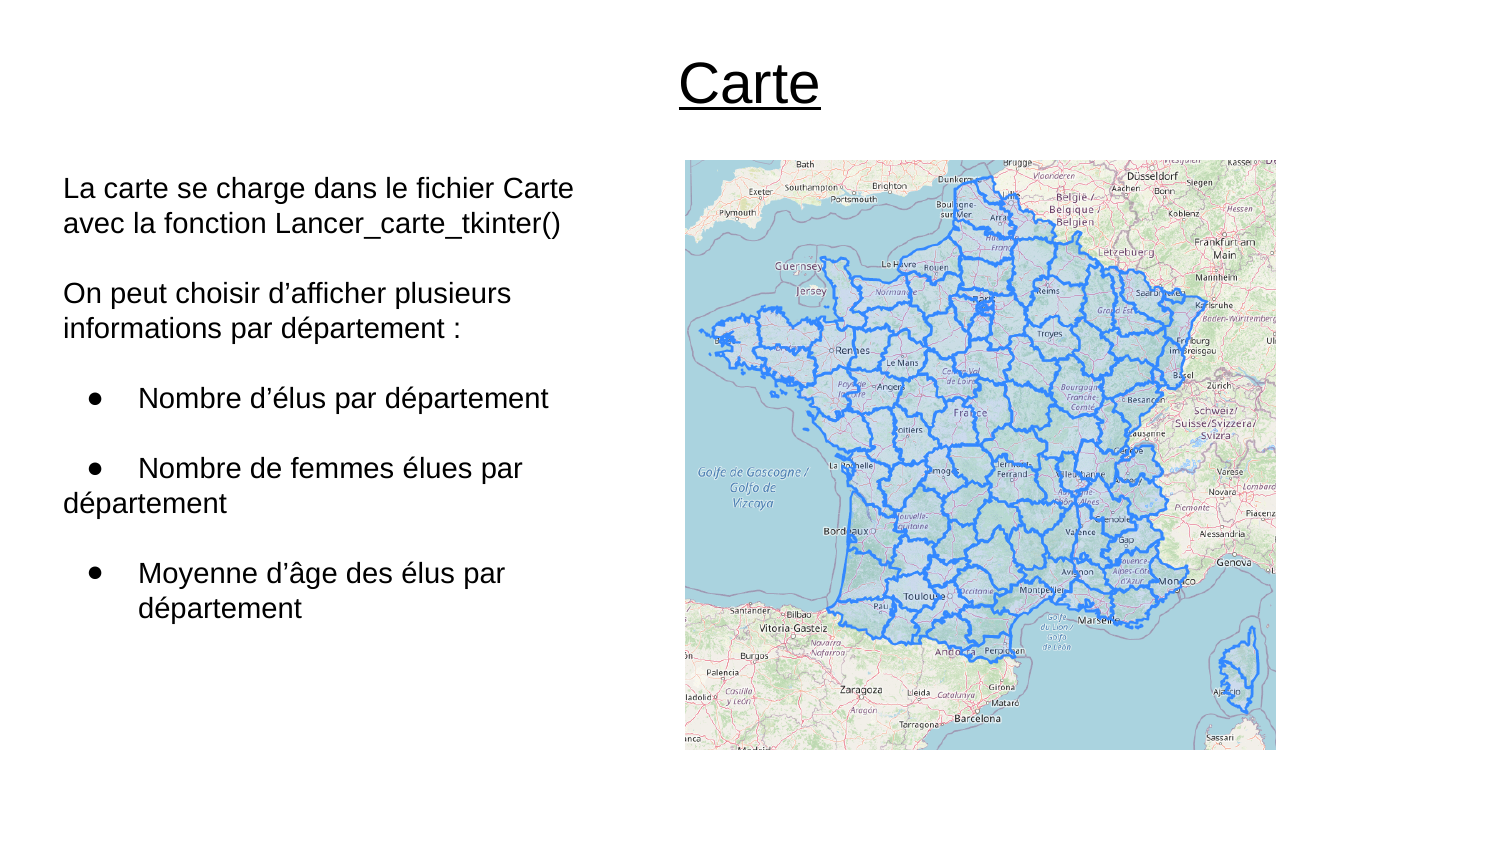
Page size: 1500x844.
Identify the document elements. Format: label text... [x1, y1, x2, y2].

text_box La carte se charge dans le fichier Carte avec la fonction Lancer_carte_tkinter() On peut choisir d’afficher plusieurs informations par département : Nombre d’élus par département Nombre de femmes élues par département Moyenne d’âge des élus par département [48, 154, 598, 726]
list Carte [51, 30, 1449, 750]
picture [685, 160, 1276, 750]
